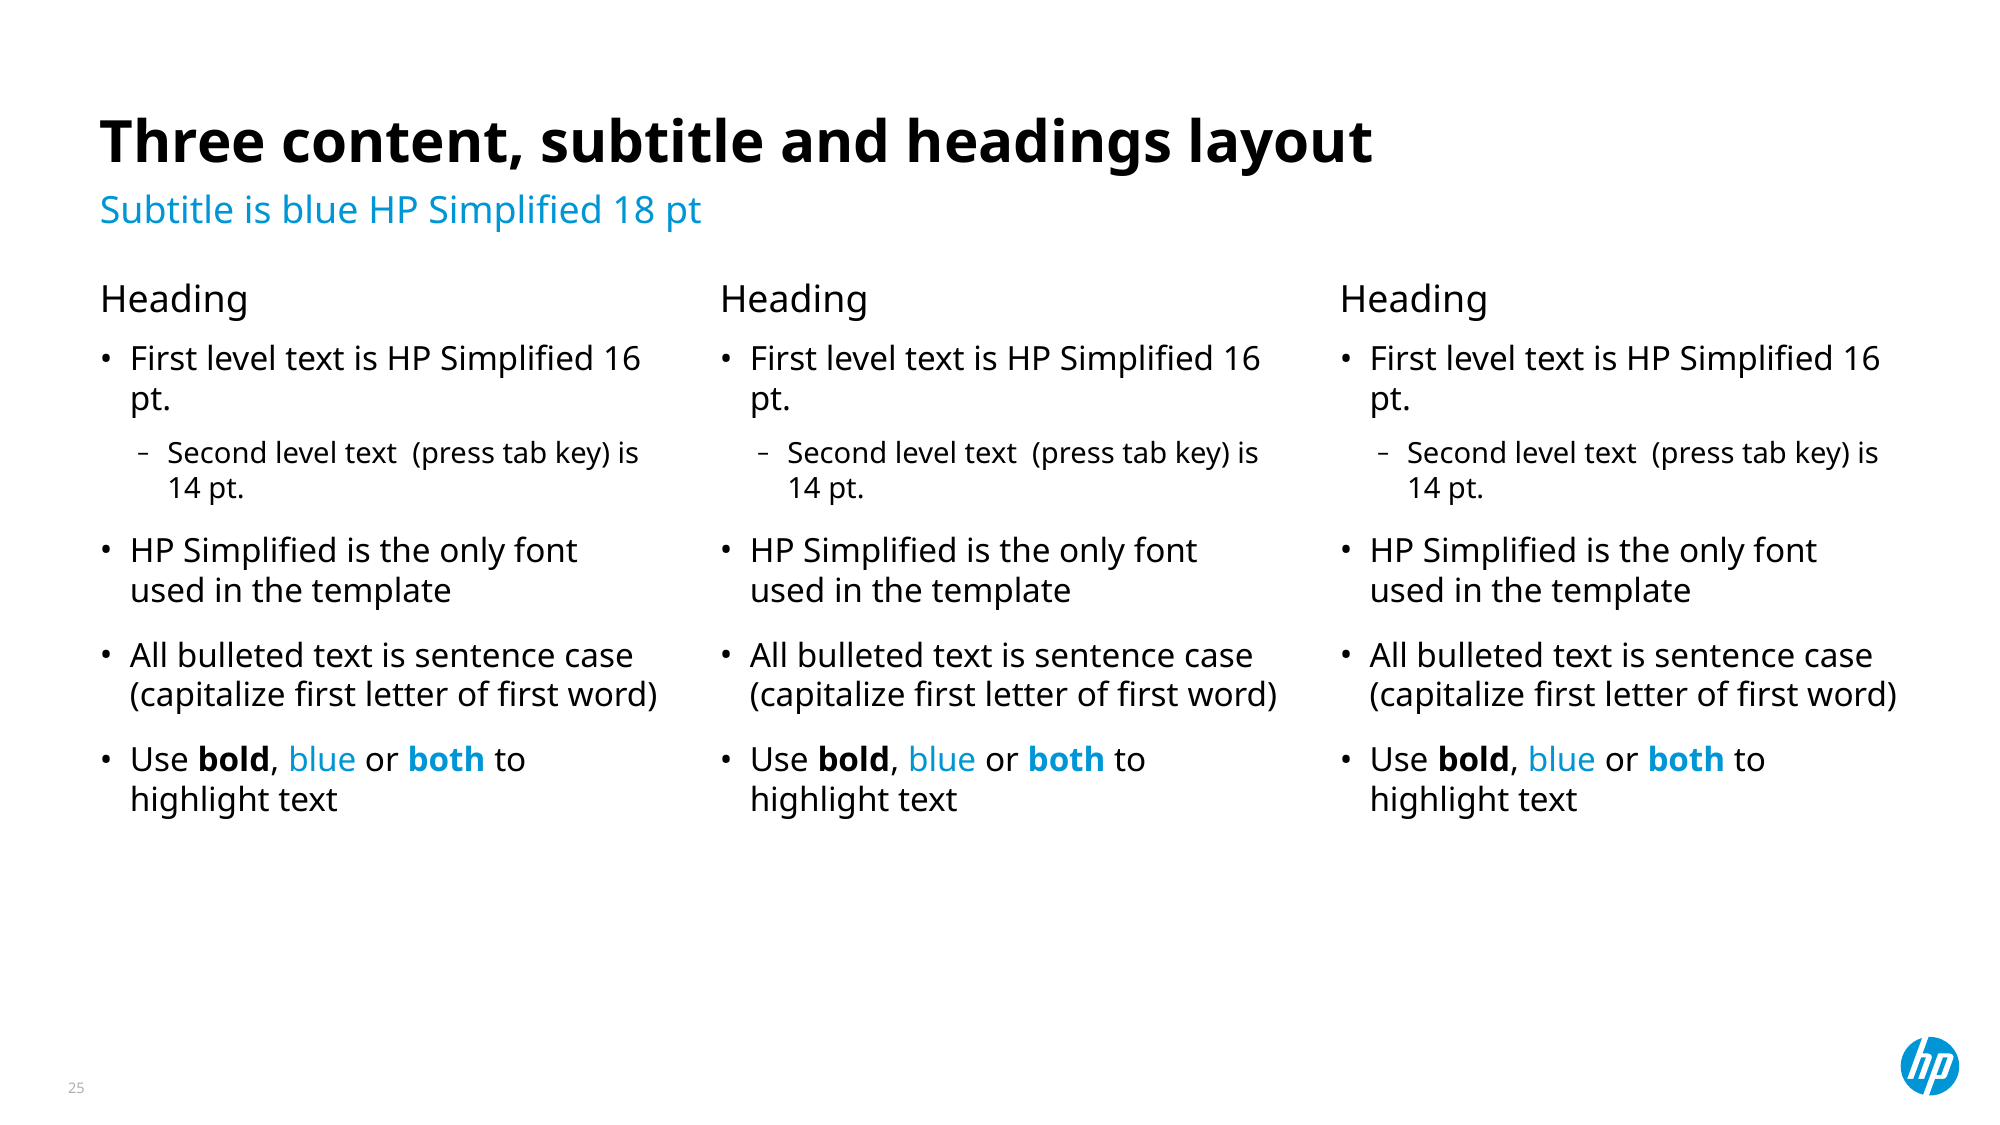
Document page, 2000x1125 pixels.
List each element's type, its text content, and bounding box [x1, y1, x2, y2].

list Heading [99, 275, 660, 320]
title Three content, subtitle and headings layout [99, 50, 1900, 175]
list First level text is HP Simplified 16 pt. Second level text (press tab key) is 14 pt. HP Simplified is the only font used in the template All bulleted text is sentence case (capitalize first letter of first word) Use bold, blue or both to highlight text [1339, 337, 1900, 1000]
list Heading [1339, 275, 1900, 320]
list First level text is HP Simplified 16 pt. Second level text (press tab key) is 14 pt. HP Simplified is the only font used in the template All bulleted text is sentence case (capitalize first letter of first word) Use bold, blue or both to highlight text [719, 337, 1280, 1000]
slide_number <number> [34, 1062, 85, 1099]
list Subtitle is blue HP Simplified 18 pt [99, 186, 1900, 229]
list First level text is HP Simplified 16 pt. Second level text (press tab key) is 14 pt. HP Simplified is the only font used in the template All bulleted text is sentence case (capitalize first letter of first word) Use bold, blue or both to highlight text [99, 337, 660, 1000]
list Heading [719, 275, 1280, 320]
